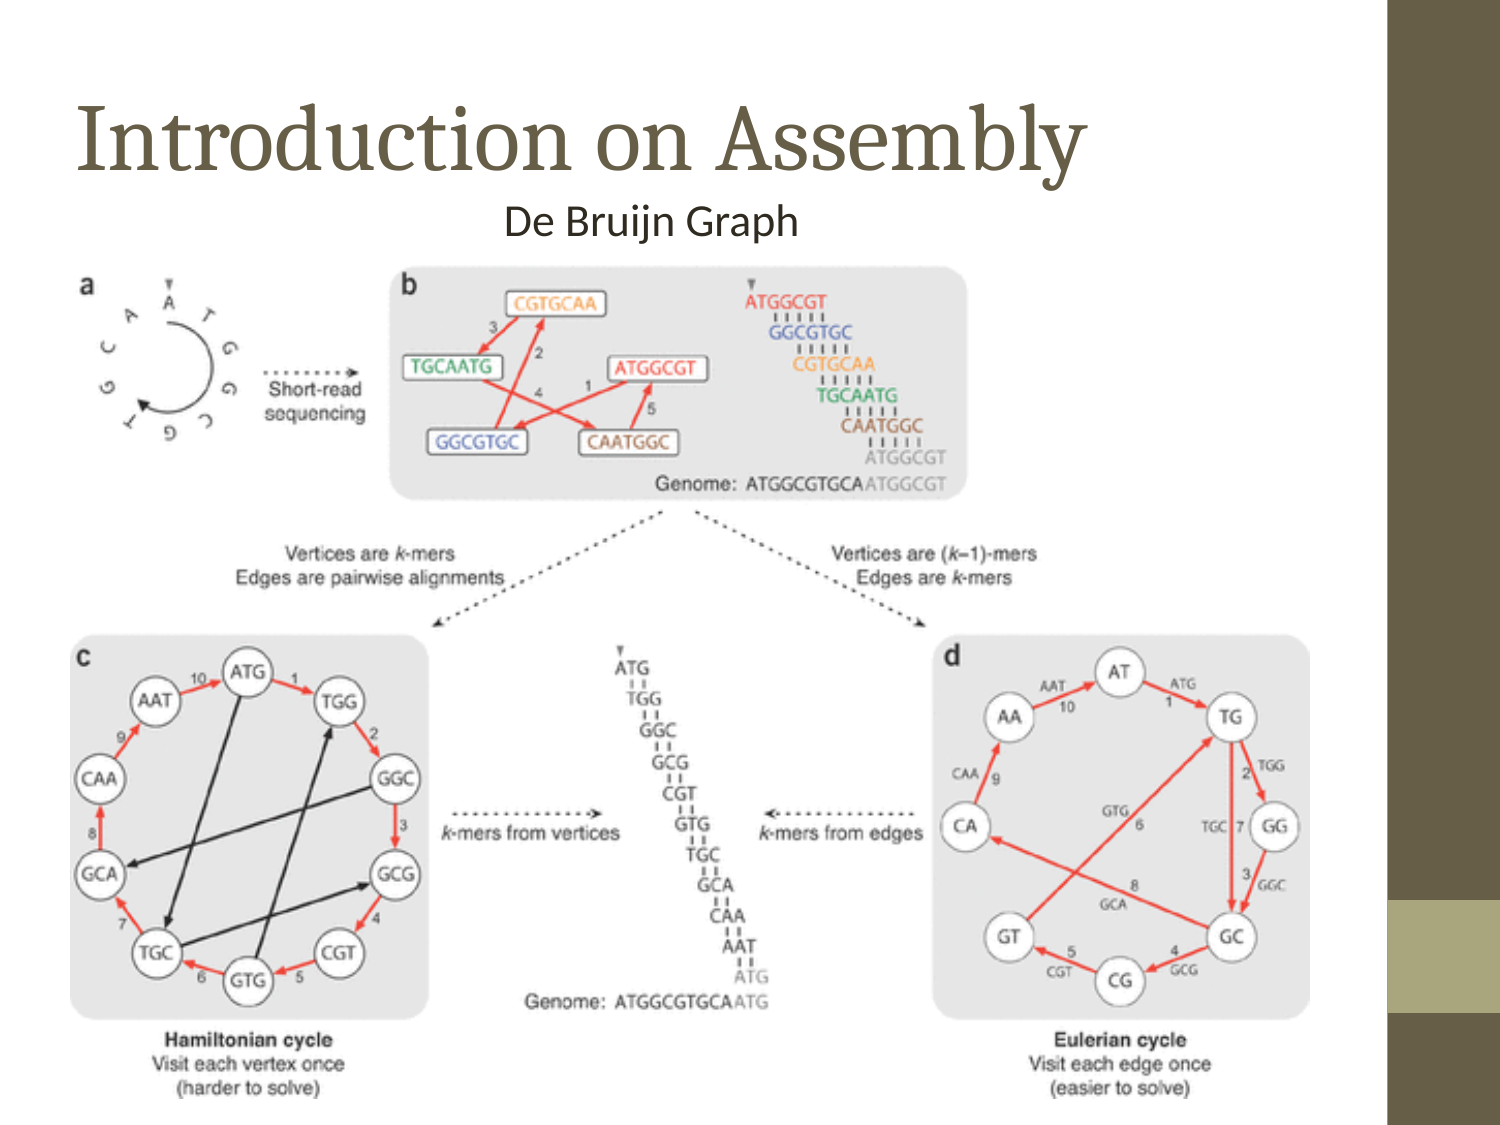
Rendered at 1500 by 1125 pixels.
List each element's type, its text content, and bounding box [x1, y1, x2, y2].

list De Bruijn Graph [35, 194, 1418, 1022]
title Introduction on Assembly [75, 82, 1326, 194]
picture [70, 1022, 1310, 1099]
